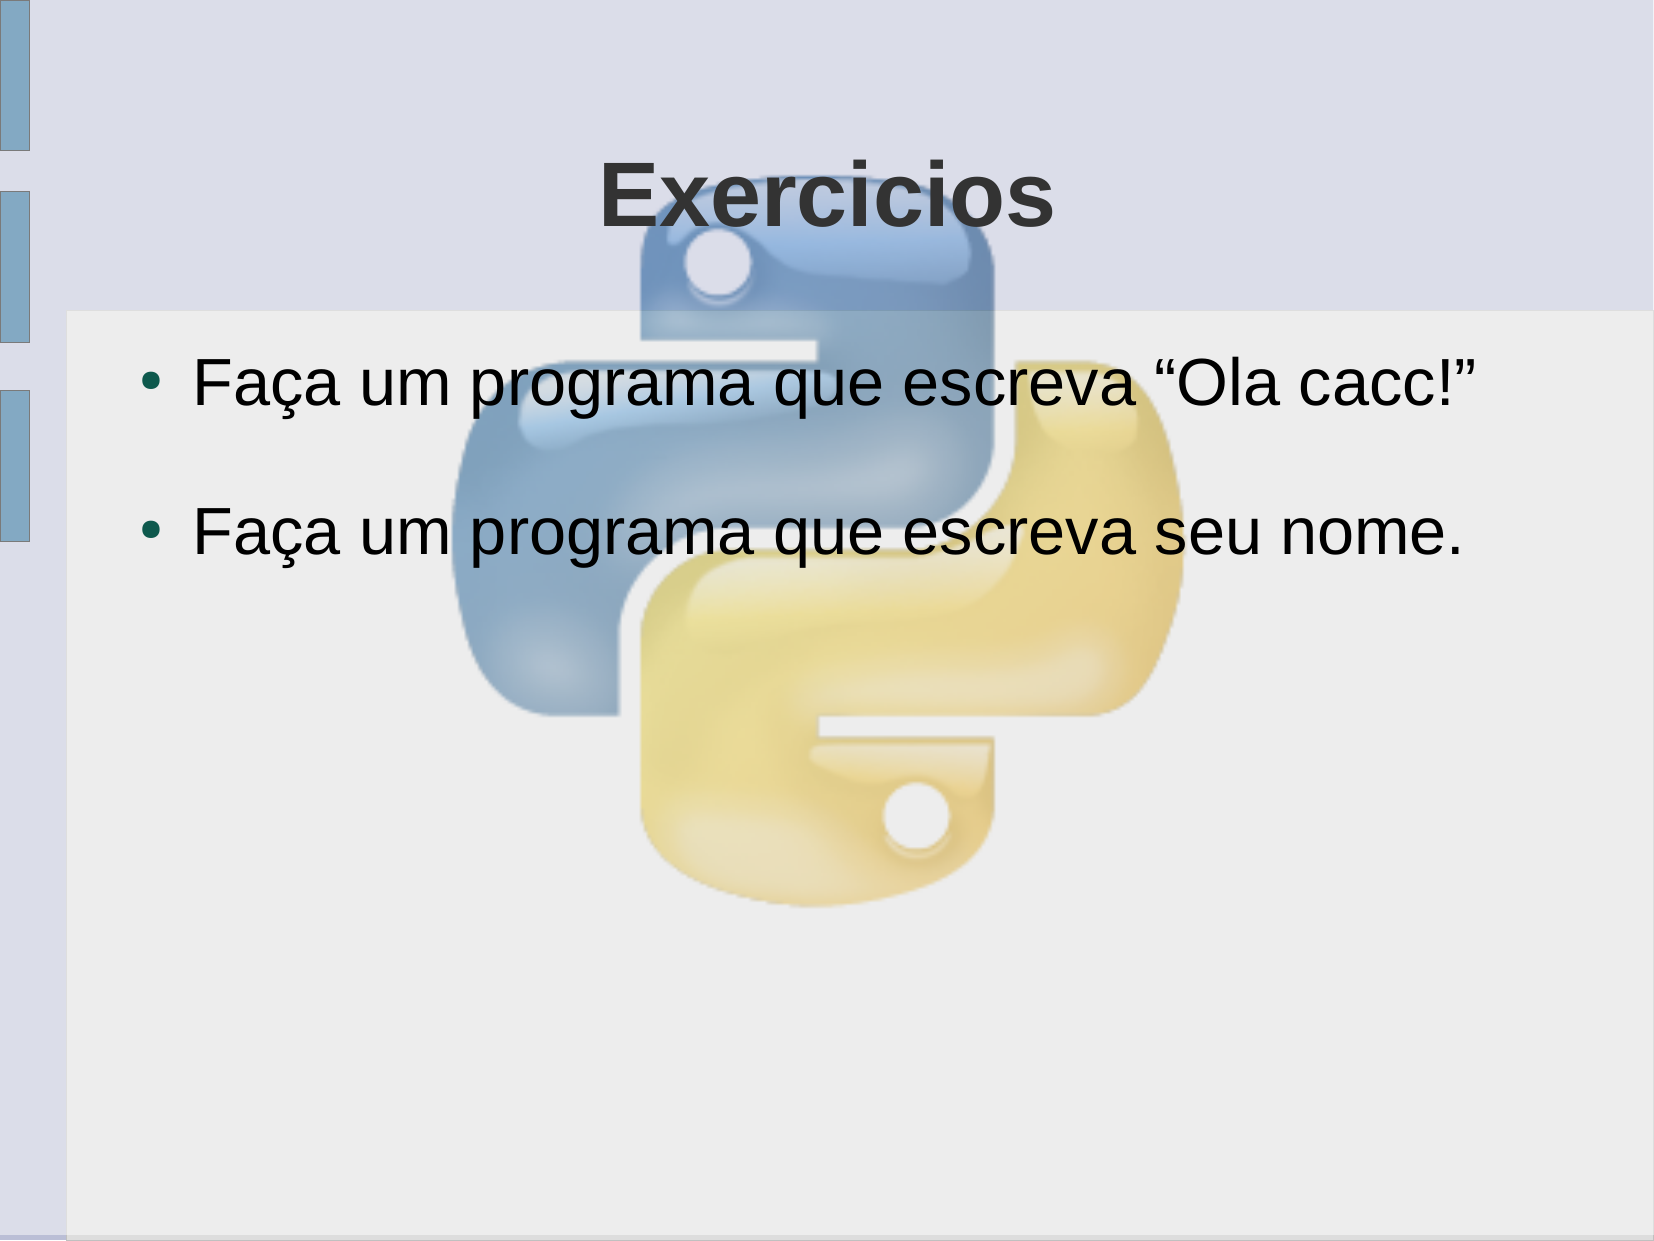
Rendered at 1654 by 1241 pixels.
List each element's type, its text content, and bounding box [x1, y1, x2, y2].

title Exercicios [121, 91, 1534, 299]
picture [0, 0, 1654, 1235]
list Faça um programa que escreva “Ola cacc!” Faça um programa que escreva seu nome. [121, 344, 1534, 1127]
